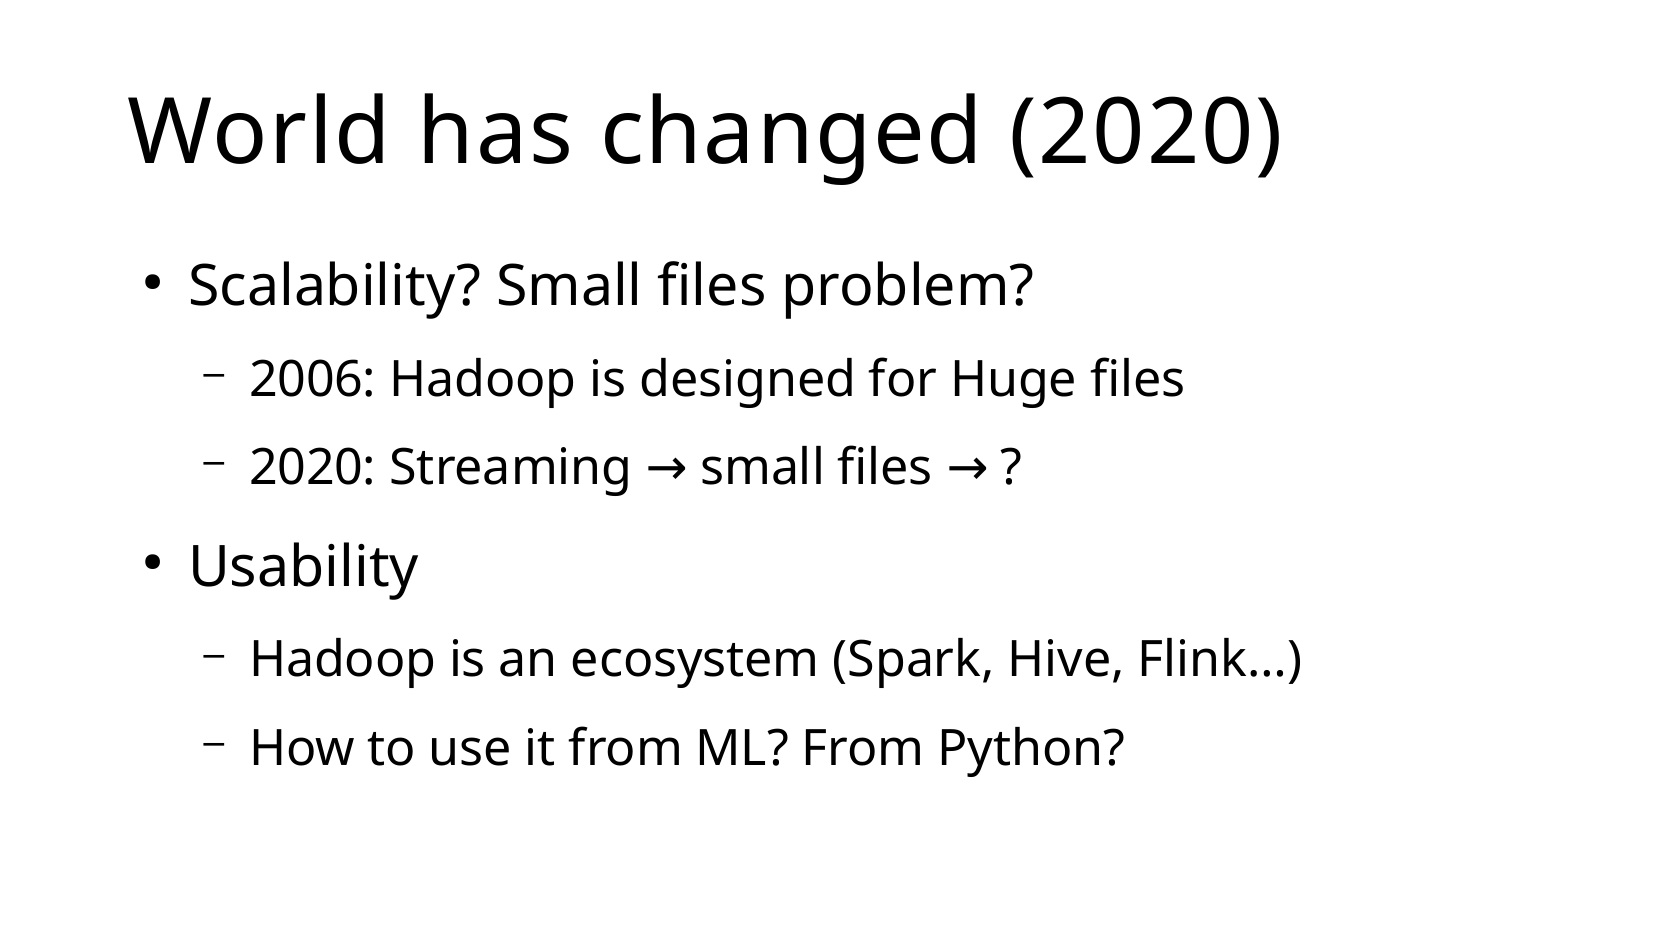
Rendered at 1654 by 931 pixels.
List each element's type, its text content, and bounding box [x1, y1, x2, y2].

list Scalability? Small files problem? 2006: Hadoop is designed for Huge files 2020: Streaming → small files → ? Usability Hadoop is an ecosystem (Spark, Hive, Flink…) How to use it from ML? From Python? [127, 244, 1527, 784]
title World has changed (2020) [127, 69, 1654, 187]
